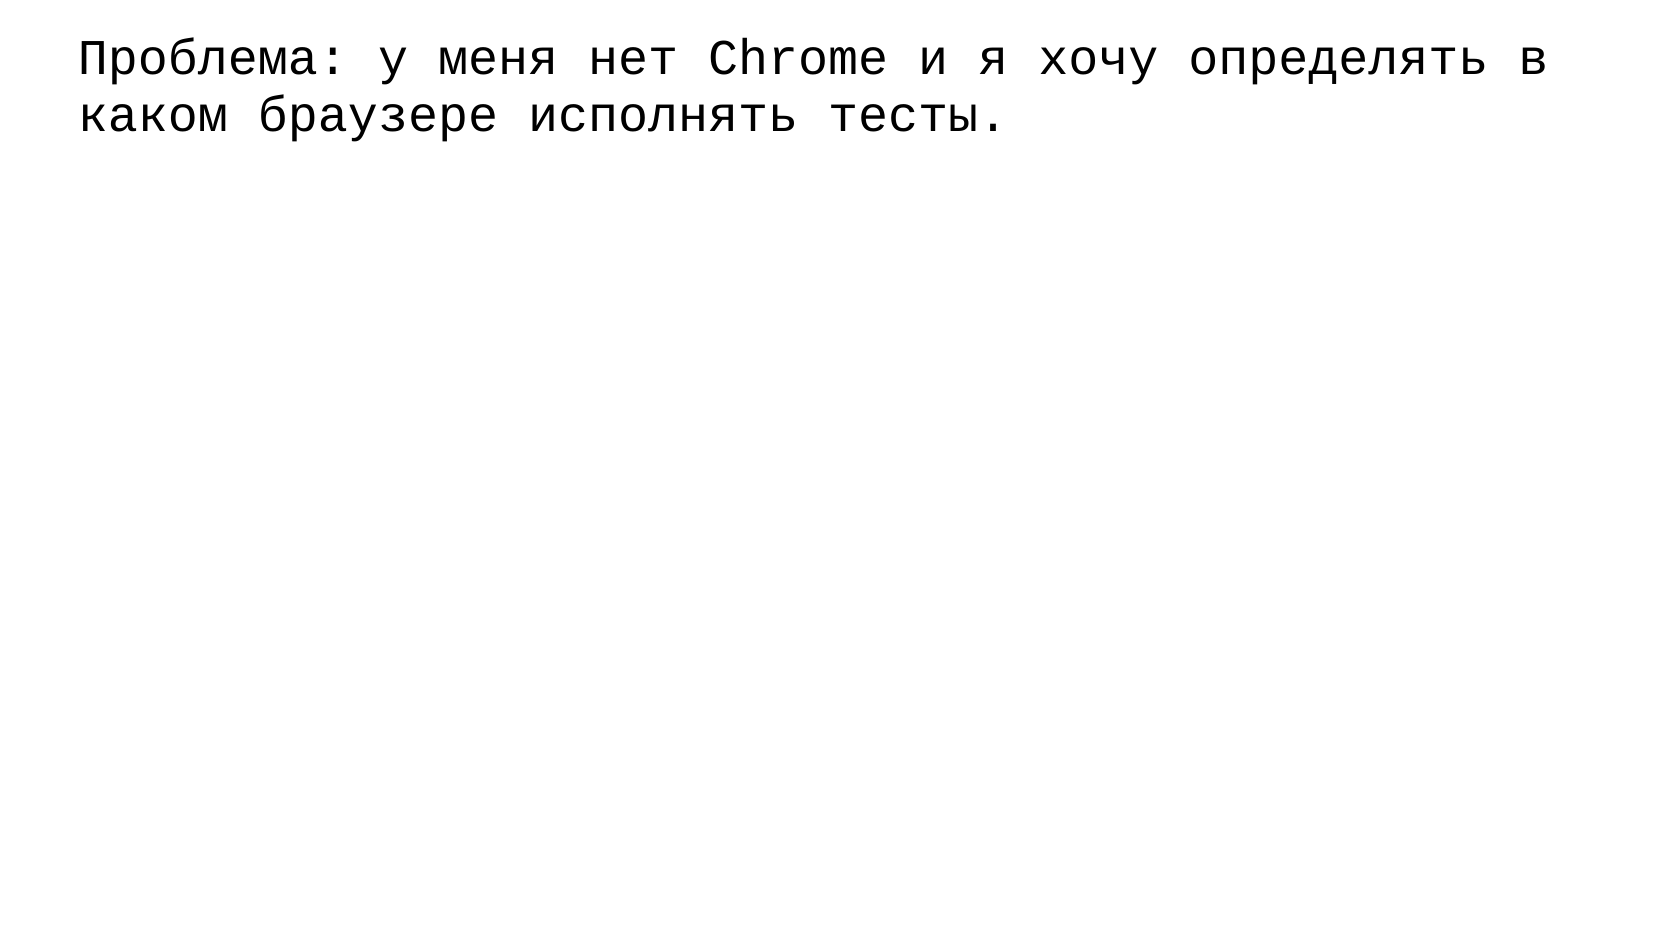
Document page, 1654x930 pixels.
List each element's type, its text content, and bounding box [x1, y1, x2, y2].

text_box Проблема: у меня нет Chrome и я хочу определять в каком браузере исполнять тесты. [63, 25, 1601, 722]
